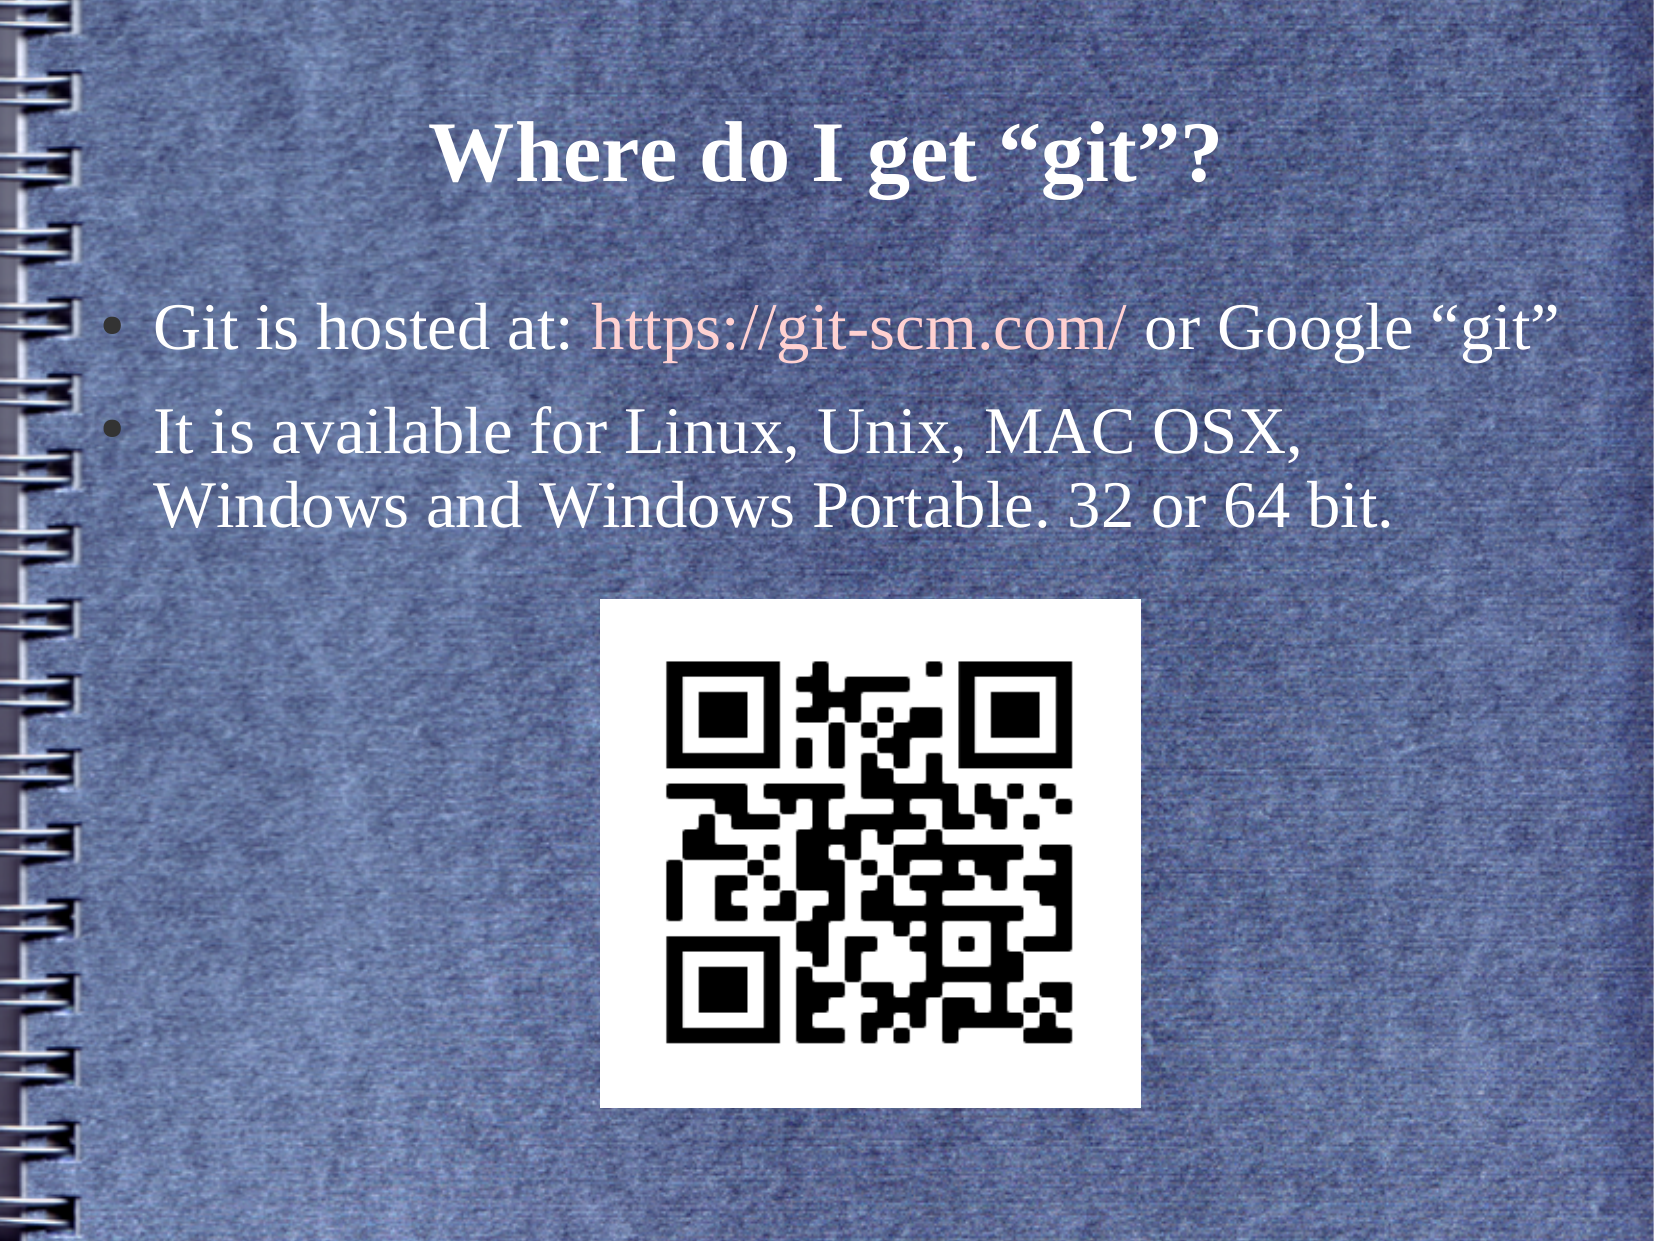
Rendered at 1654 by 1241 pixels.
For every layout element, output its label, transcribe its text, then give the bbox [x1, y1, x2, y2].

picture [0, 0, 1654, 1241]
list Git is hosted at: https://git-scm.com/ or Google “git” It is available for Linux, Unix, MAC OSX, Windows and Windows Portable. 32 or 64 bit. [82, 290, 1571, 571]
title Where do I get “git”? [82, 49, 1571, 257]
